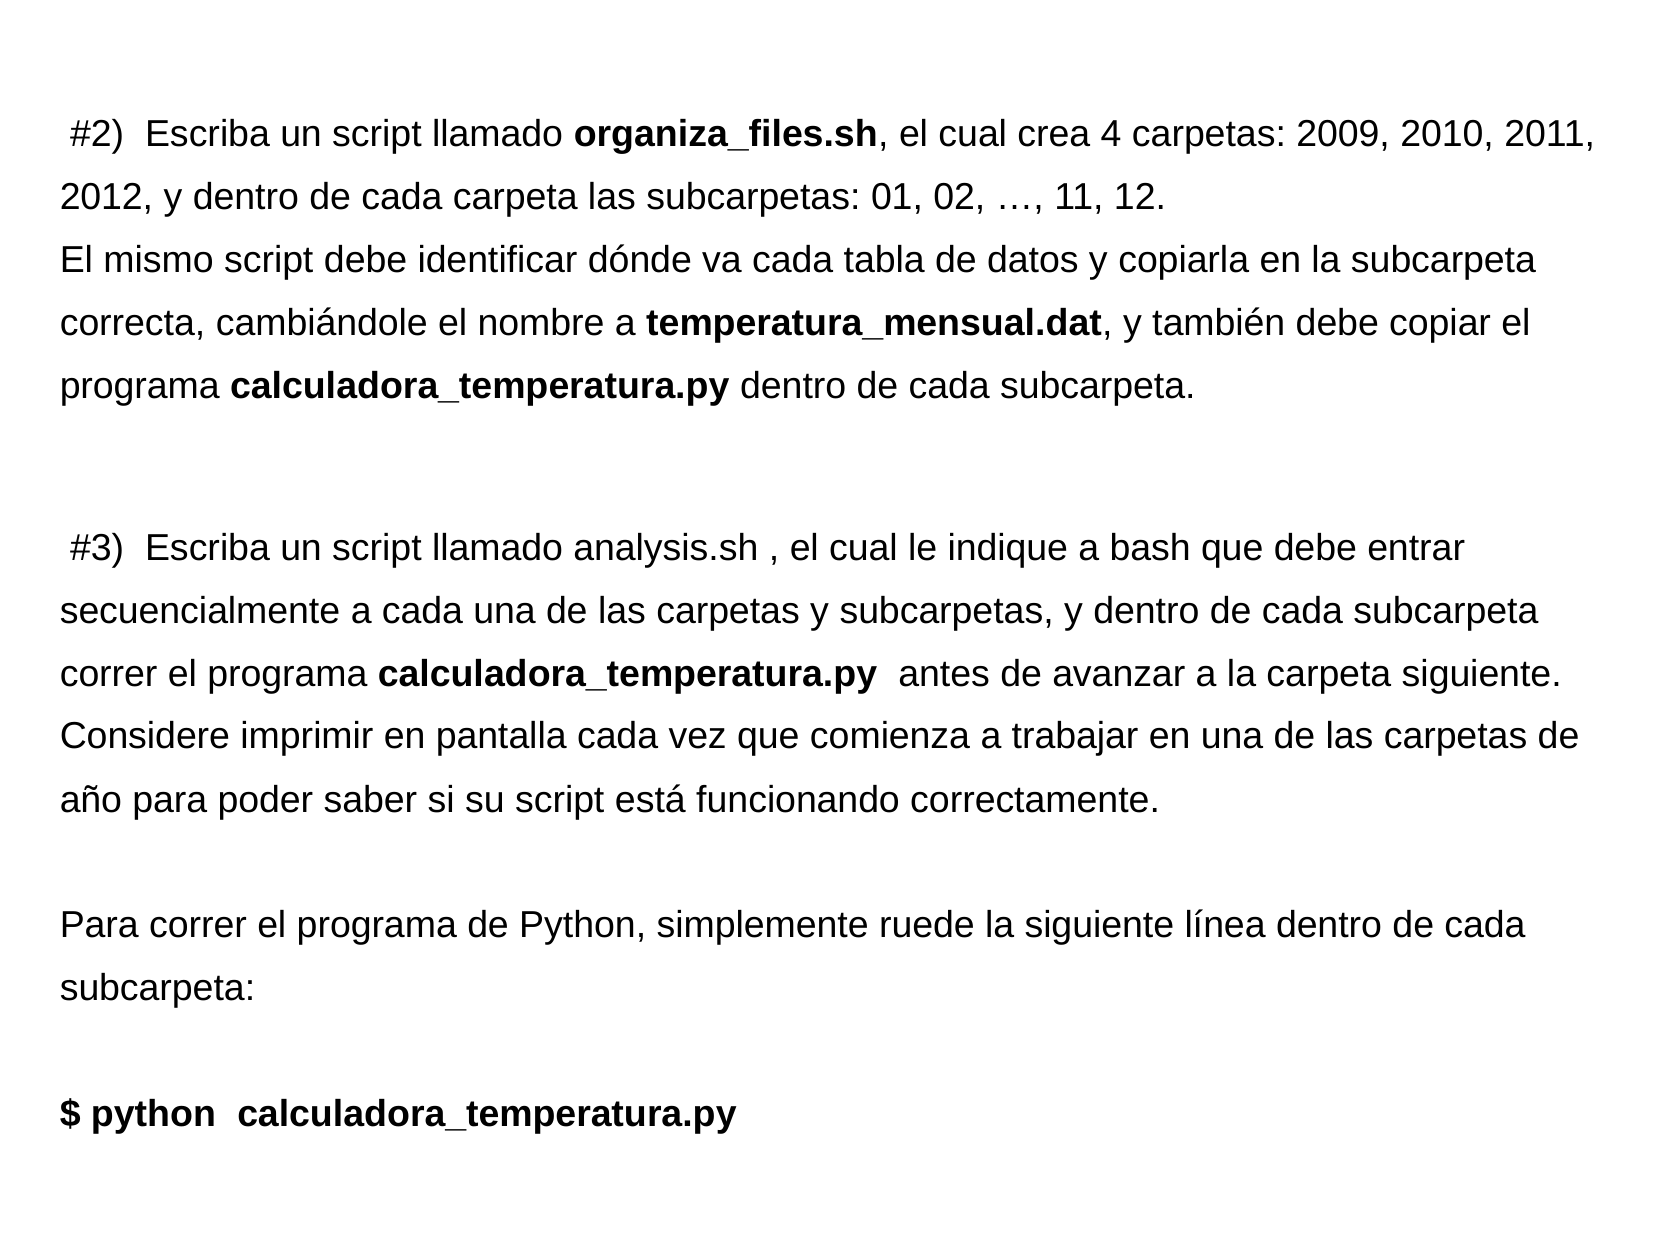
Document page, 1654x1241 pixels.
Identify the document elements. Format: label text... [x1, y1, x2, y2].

text_box #3) Escriba un script llamado analysis.sh , el cual le indique a bash que debe entrar secuencialmente a cada una de las carpetas y subcarpetas, y dentro de cada subcarpeta correr el programa calculadora_temperatura.py antes de avanzar a la carpeta siguiente. Considere imprimir en pantalla cada vez que comienza a trabajar en una de las carpetas de año para poder saber si su script está funcionando correctamente. Para correr el programa de Python, simplemente ruede la siguiente línea dentro de cada subcarpeta: $ python calculadora_temperatura.py [45, 497, 1621, 1122]
text_box #2) Escriba un script llamado organiza_files.sh, el cual crea 4 carpetas: 2009, 2010, 2011, 2012, y dentro de cada carpeta las subcarpetas: 01, 02, …, 11, 12. El mismo script debe identificar dónde va cada tabla de datos y copiarla en la subcarpeta correcta, cambiándole el nombre a temperatura_mensual.dat, y también debe copiar el programa calculadora_temperatura.py dentro de cada subcarpeta. [45, 84, 1621, 430]
